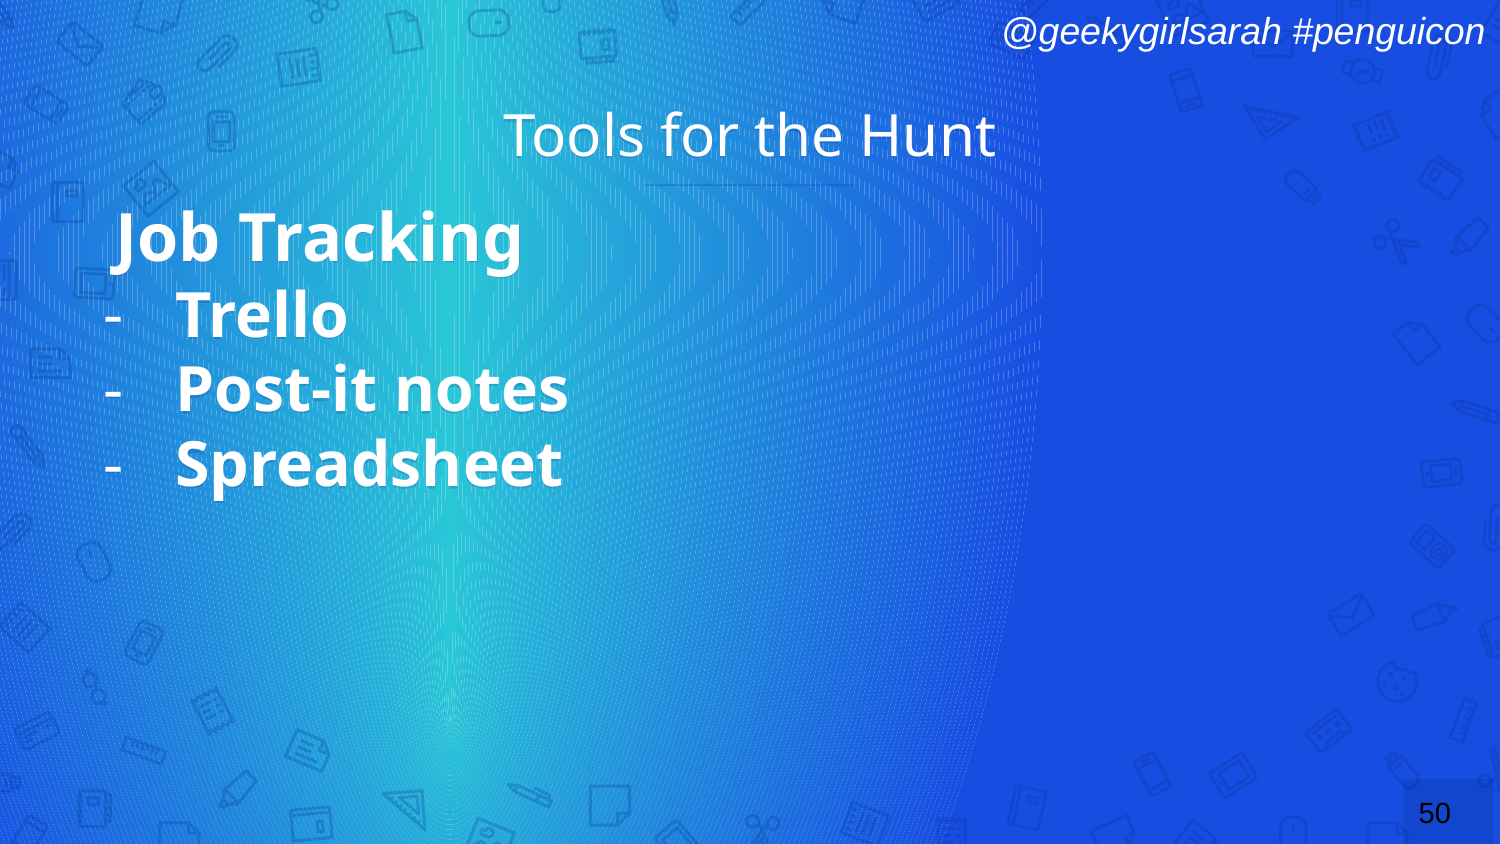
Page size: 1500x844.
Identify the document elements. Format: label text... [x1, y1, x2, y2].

list Job Tracking Trello Post-it notes Spreadsheet [88, 179, 1439, 722]
slide_number <number> [1403, 779, 1494, 844]
title Tools for the Hunt [61, 61, 1439, 184]
